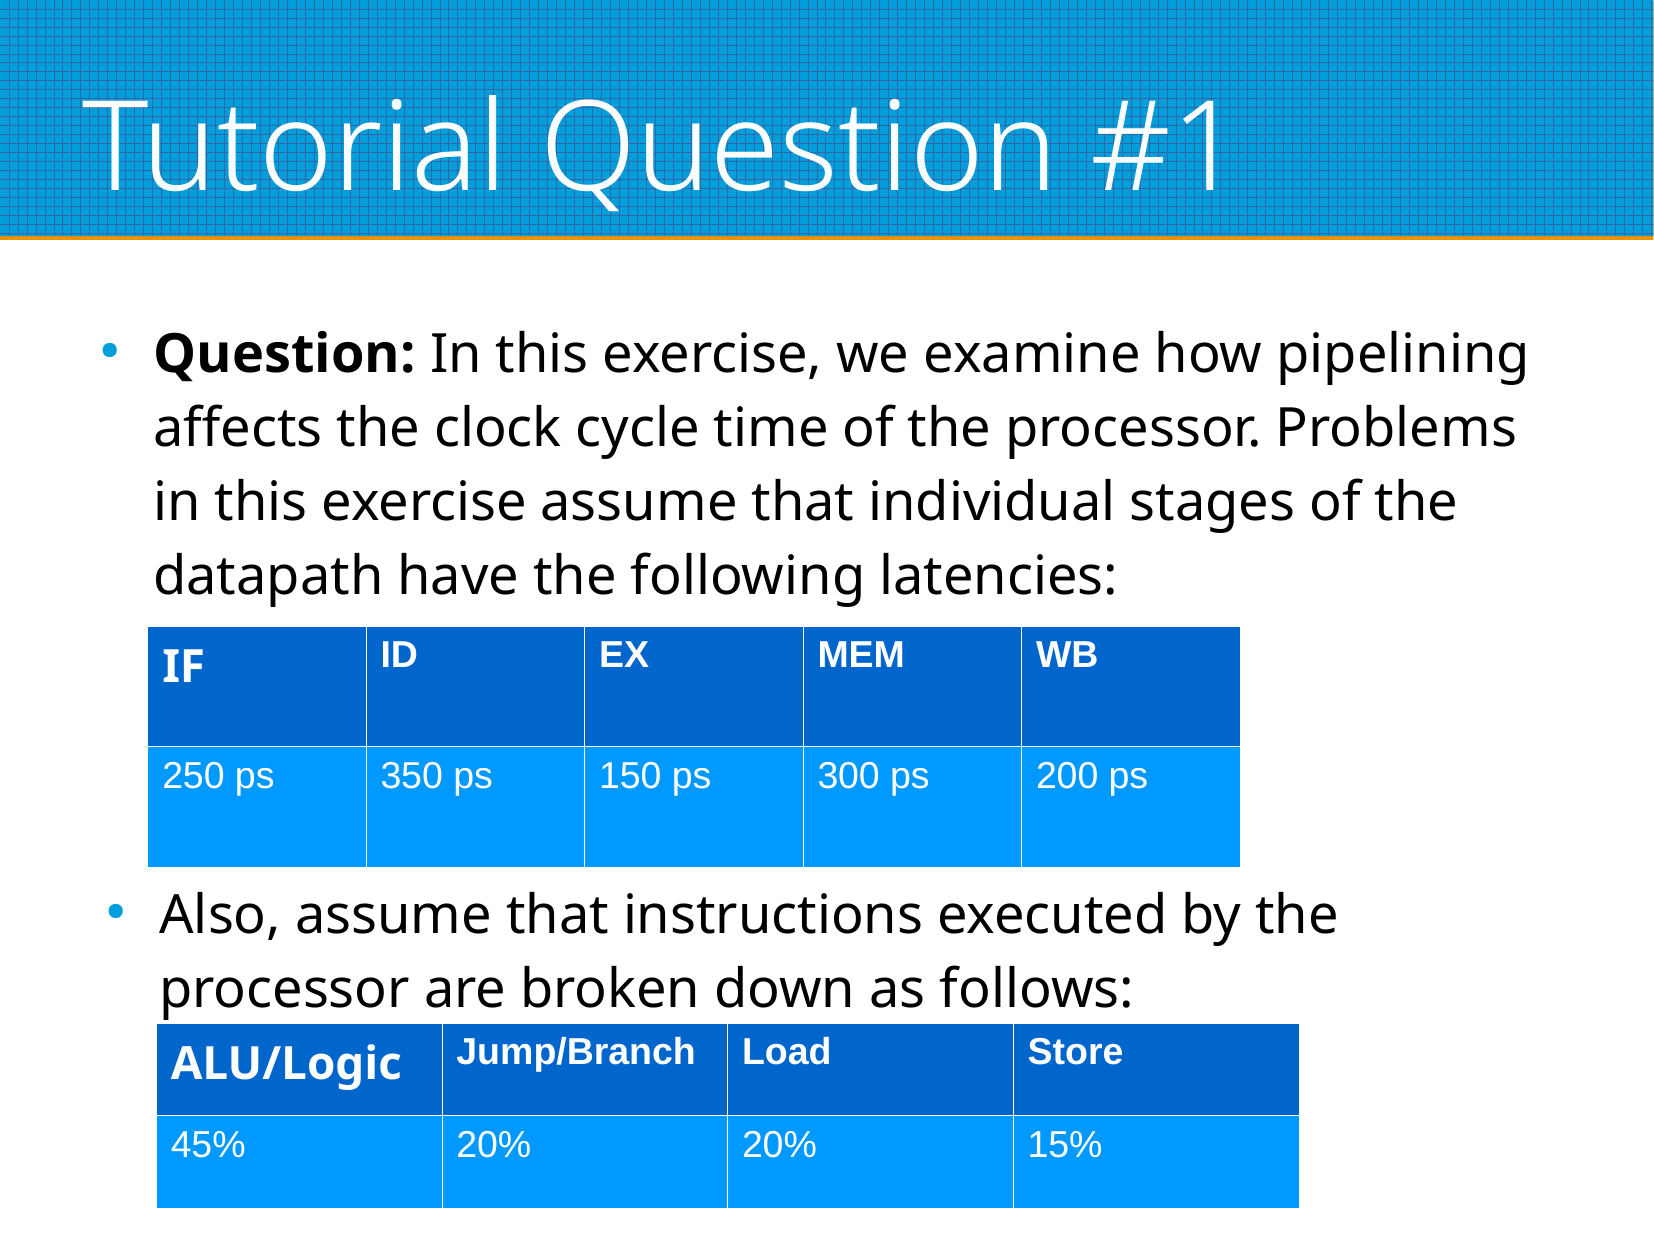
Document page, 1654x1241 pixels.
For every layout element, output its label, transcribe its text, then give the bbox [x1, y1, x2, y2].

table_header Jump/Branch [443, 1024, 727, 1115]
table_header Store [1014, 1024, 1299, 1115]
title Tutorial Question #1 [82, 19, 1571, 227]
table_header ID [367, 627, 584, 746]
table_header MEM [804, 627, 1021, 746]
table_cell 250 ps [148, 747, 366, 867]
table_header WB [1022, 627, 1240, 746]
table_cell 200 ps [1022, 747, 1240, 867]
table_cell 350 ps [367, 747, 584, 867]
table_header Load [728, 1024, 1013, 1115]
table_cell 20% [728, 1116, 1013, 1208]
list Also, assume that instructions executed by the processor are broken down as follows: [88, 875, 1536, 1034]
table_cell 45% [157, 1116, 442, 1208]
table_header EX [585, 627, 803, 746]
list Question: In this exercise, we examine how pipelining affects the clock cycle time of the processor. Problems in this exercise assume that individual stages of the datapath have the following latencies: [82, 314, 1563, 739]
table_cell 20% [443, 1116, 727, 1208]
table_header ALU/Logic [157, 1024, 442, 1115]
table_cell 15% [1014, 1116, 1299, 1208]
table_cell 300 ps [804, 747, 1021, 867]
table_cell 150 ps [585, 747, 803, 867]
table_header IF [148, 627, 366, 746]
